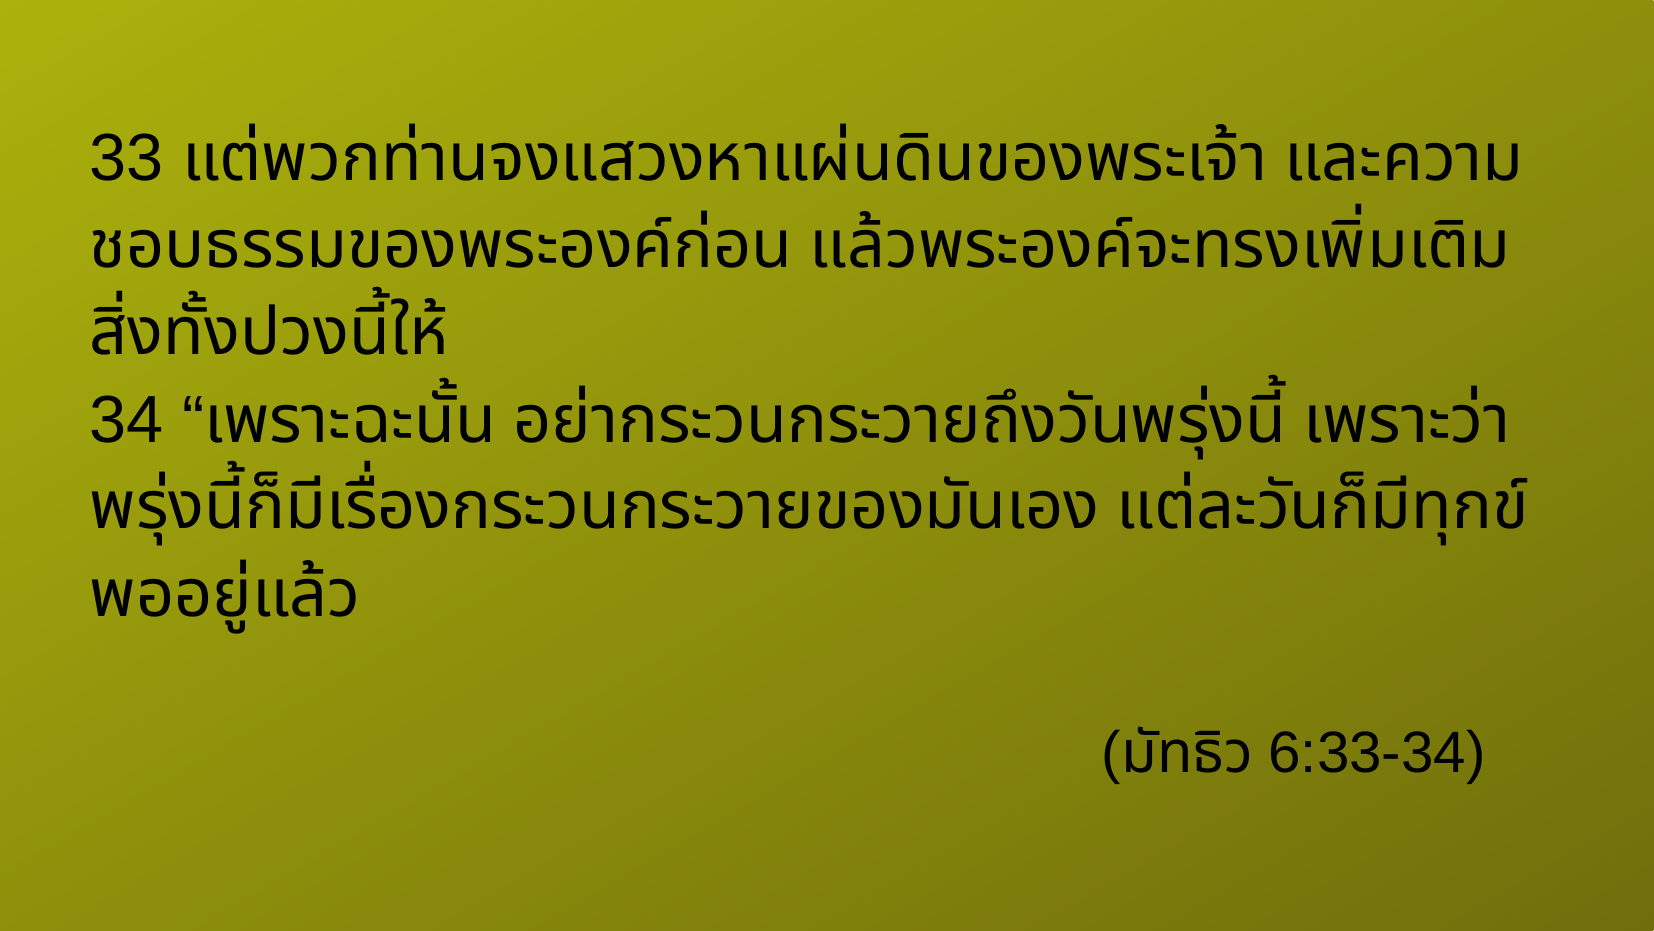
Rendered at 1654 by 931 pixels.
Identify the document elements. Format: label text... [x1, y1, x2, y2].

text_box 33 แต่พวกท่านจงแสวงหาแผ่นดินของพระเจ้า และความชอบธรรมของพระองค์ก่อน แล้วพระองค์จะทรงเพิ่มเติมสิ่งทั้งปวงนี้ให้ 34 “เพราะฉะนั้น อย่ากระวนกระวายถึงวันพรุ่งนี้ เพราะว่าพรุ่งนี้ก็มีเรื่องกระวนกระวายของมันเอง แต่ละวันก็มีทุกข์พออยู่แล้ว [75, 112, 1576, 713]
text_box (มัทธิว 6:33-34) [1087, 712, 1501, 804]
